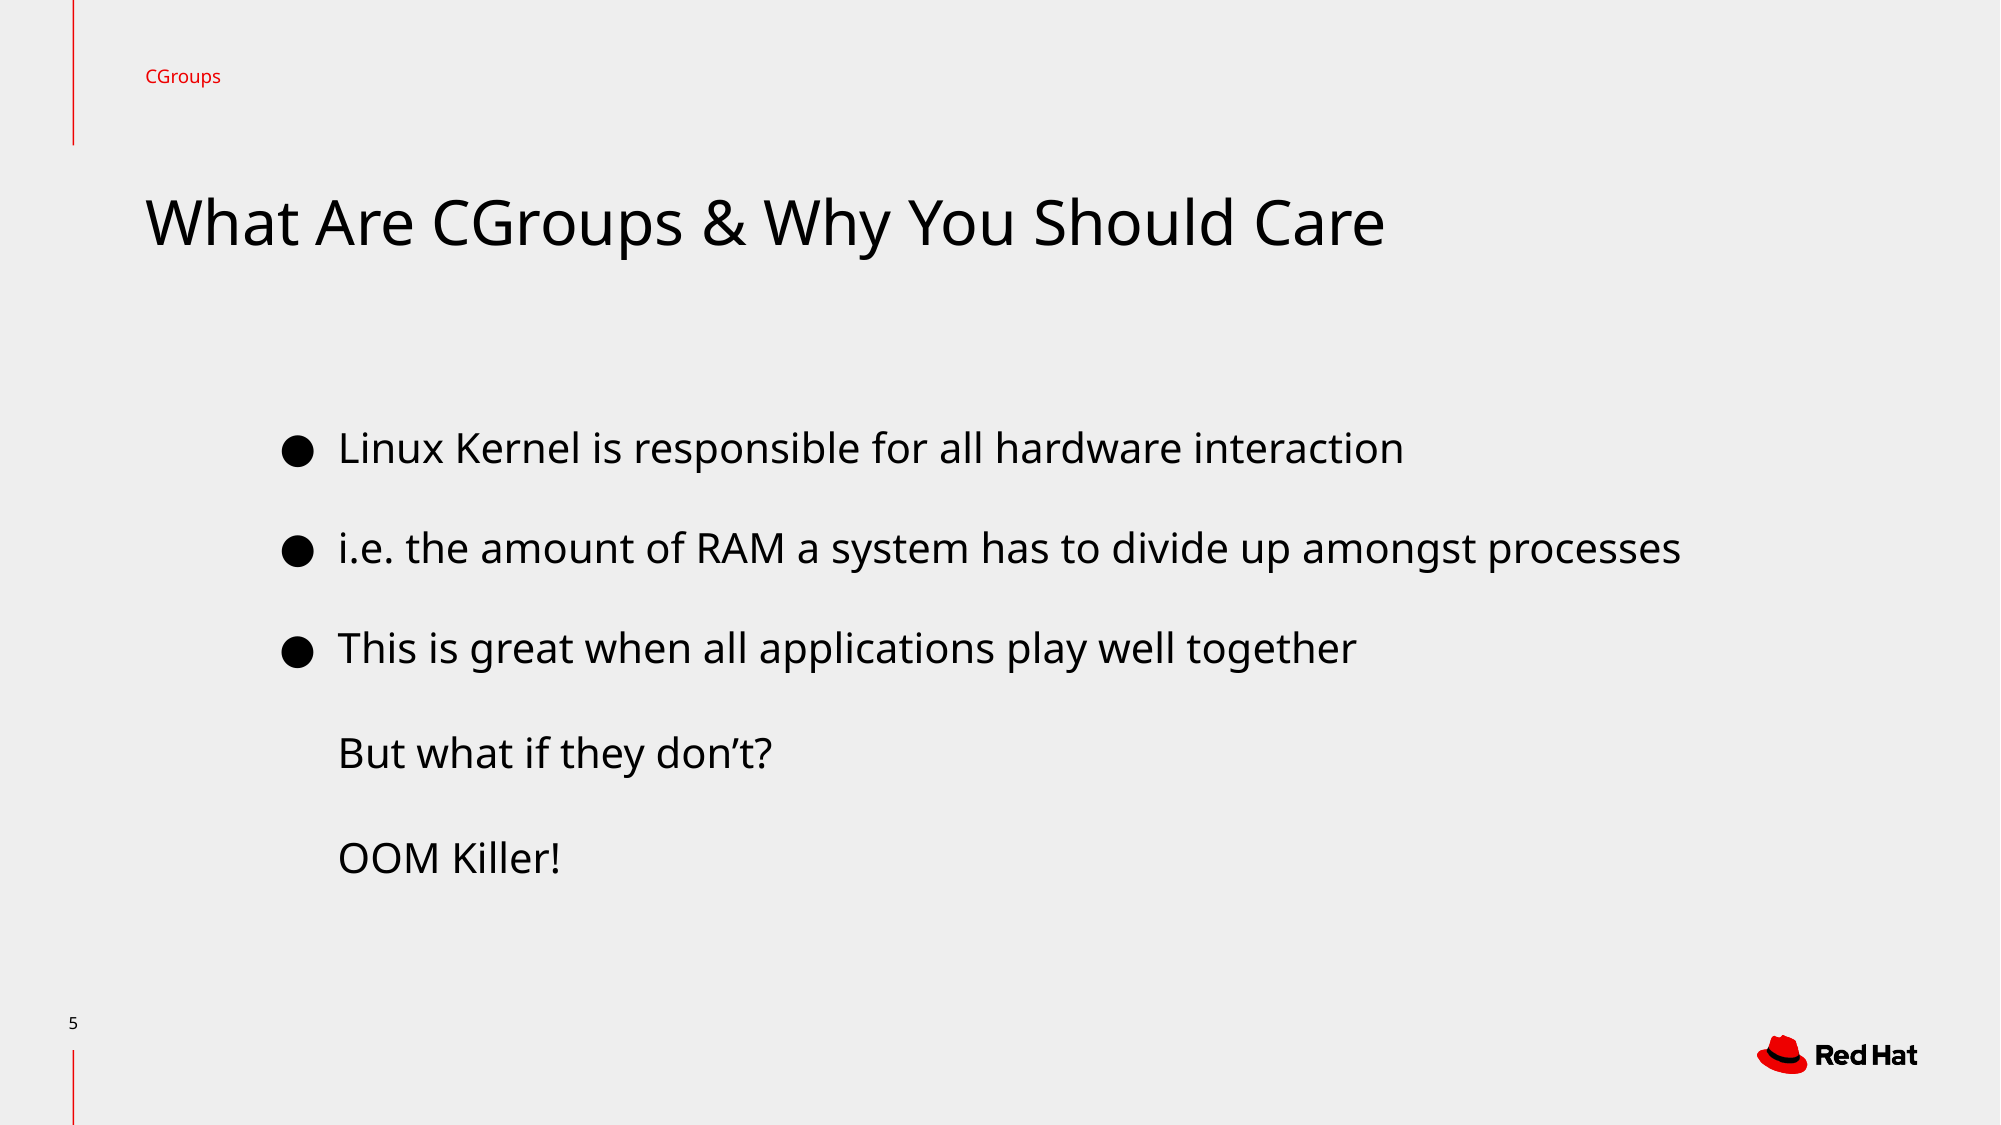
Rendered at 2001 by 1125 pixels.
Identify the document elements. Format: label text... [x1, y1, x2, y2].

title i.e. the amount of RAM a system has to divide up amongst processes [262, 466, 1832, 543]
slide_number <number> [13, 1012, 134, 1036]
picture [1757, 1035, 1918, 1074]
title What Are CGroups & Why You Should Care [73, 156, 1713, 269]
subtitle CGroups [73, 9, 919, 143]
title This is great when all applications play well together But what if they don’t? OOM Killer! [262, 567, 1832, 962]
title Linux Kernel is responsible for all hardware interaction [262, 366, 1832, 443]
